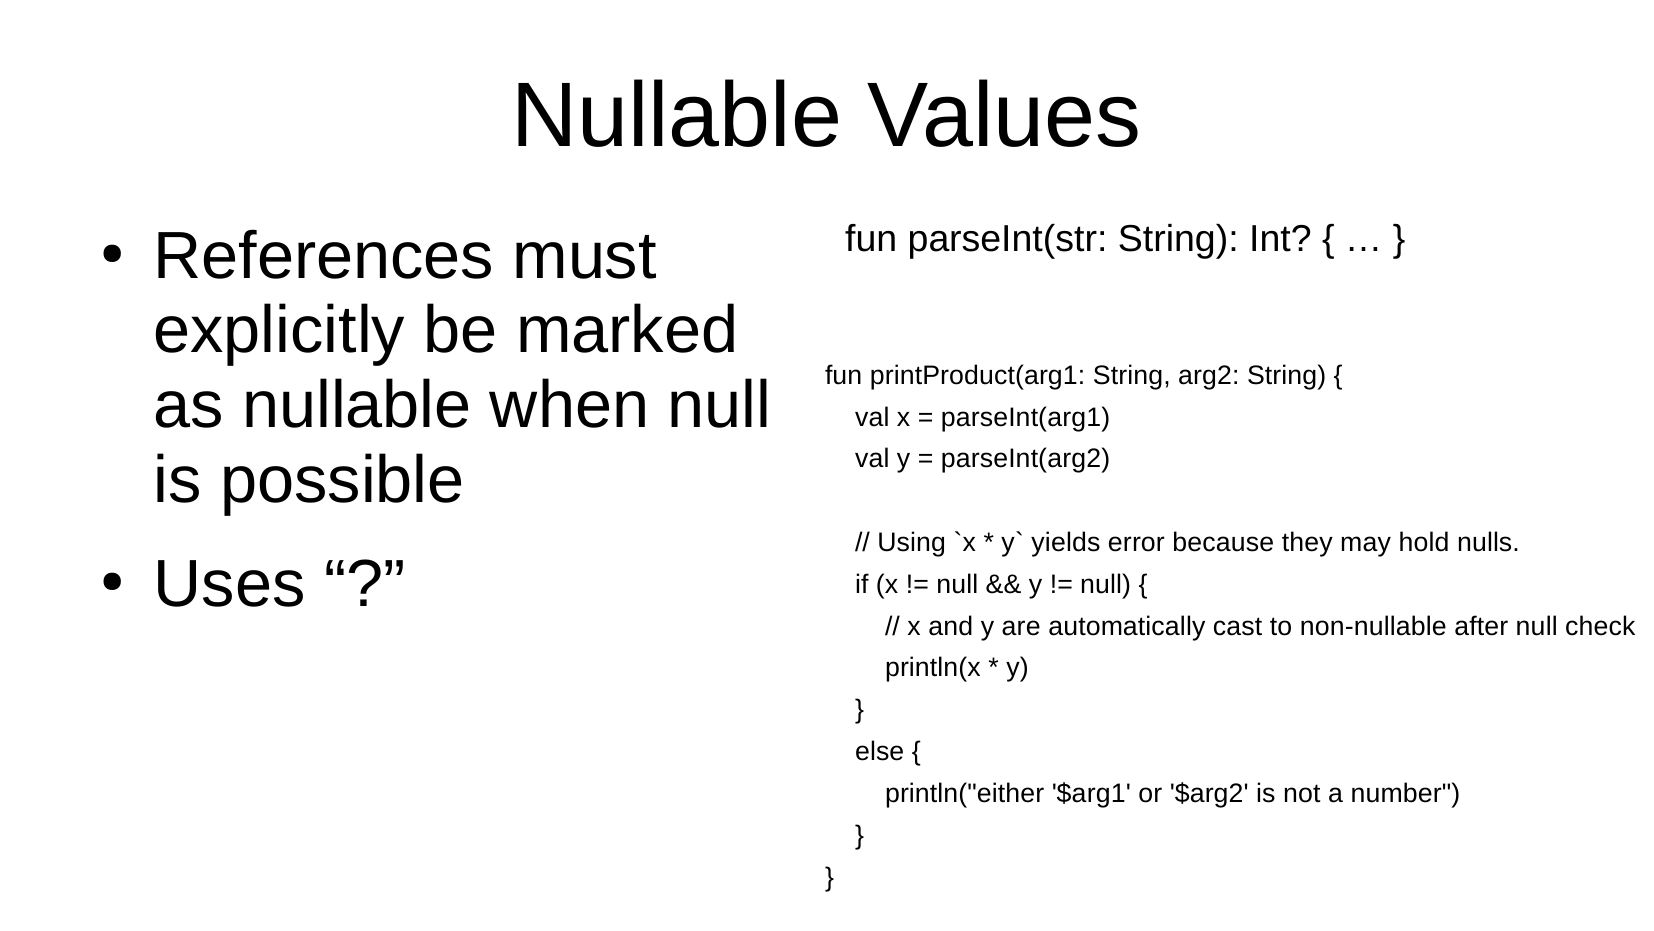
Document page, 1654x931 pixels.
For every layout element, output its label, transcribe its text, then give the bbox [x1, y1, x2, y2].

list References must explicitly be marked as nullable when null is possible Uses “?” [82, 217, 809, 758]
title Nullable Values [82, 37, 1571, 193]
list fun printProduct(arg1: String, arg2: String) { val x = parseInt(arg1) val y = parseInt(arg2) // Using `x * y` yields error because they may hold nulls. if (x != null && y != null) { // x and y are automatically cast to non-nullable after null check println(x * y) } else { println("either '$arg1' or '$arg2' is not a number") } } [825, 360, 1651, 901]
list fun parseInt(str: String): Int? { … } [845, 217, 1572, 360]
